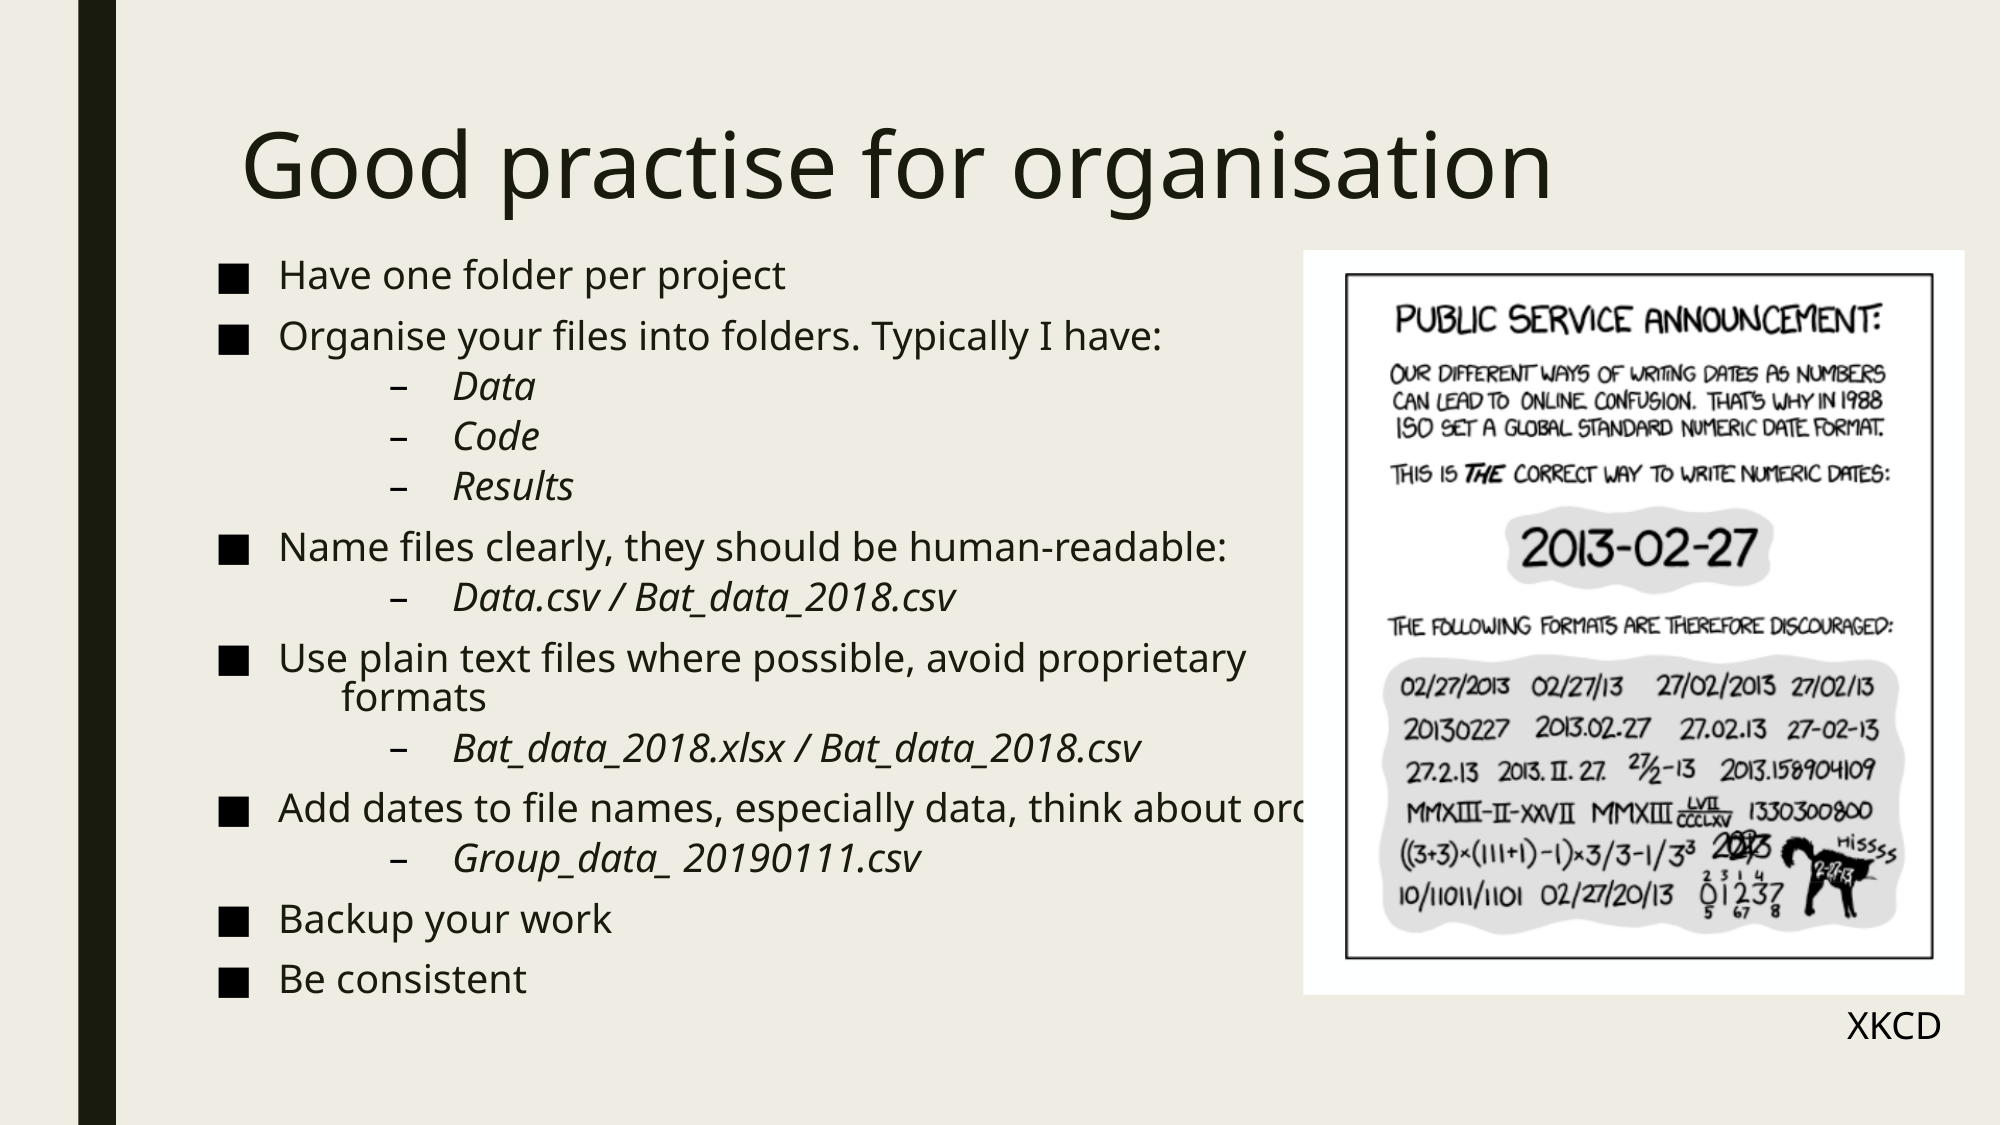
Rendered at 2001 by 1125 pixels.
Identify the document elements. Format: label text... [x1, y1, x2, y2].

list Have one folder per project Organise your files into folders. Typically I have: Data Code Results Name files clearly, they should be human-readable: Data.csv / Bat_data_2018.csv Use plain text files where possible, avoid proprietary formats Bat_data_2018.xlsx / Bat_data_2018.csv Add dates to file names, especially data, think about order Group_data_ 20190111.csv Backup your work Be consistent [200, 250, 1401, 1064]
title Good practise for organisation [225, 112, 1801, 250]
text_box XKCD [1832, 994, 1951, 1056]
picture [1303, 250, 1965, 995]
